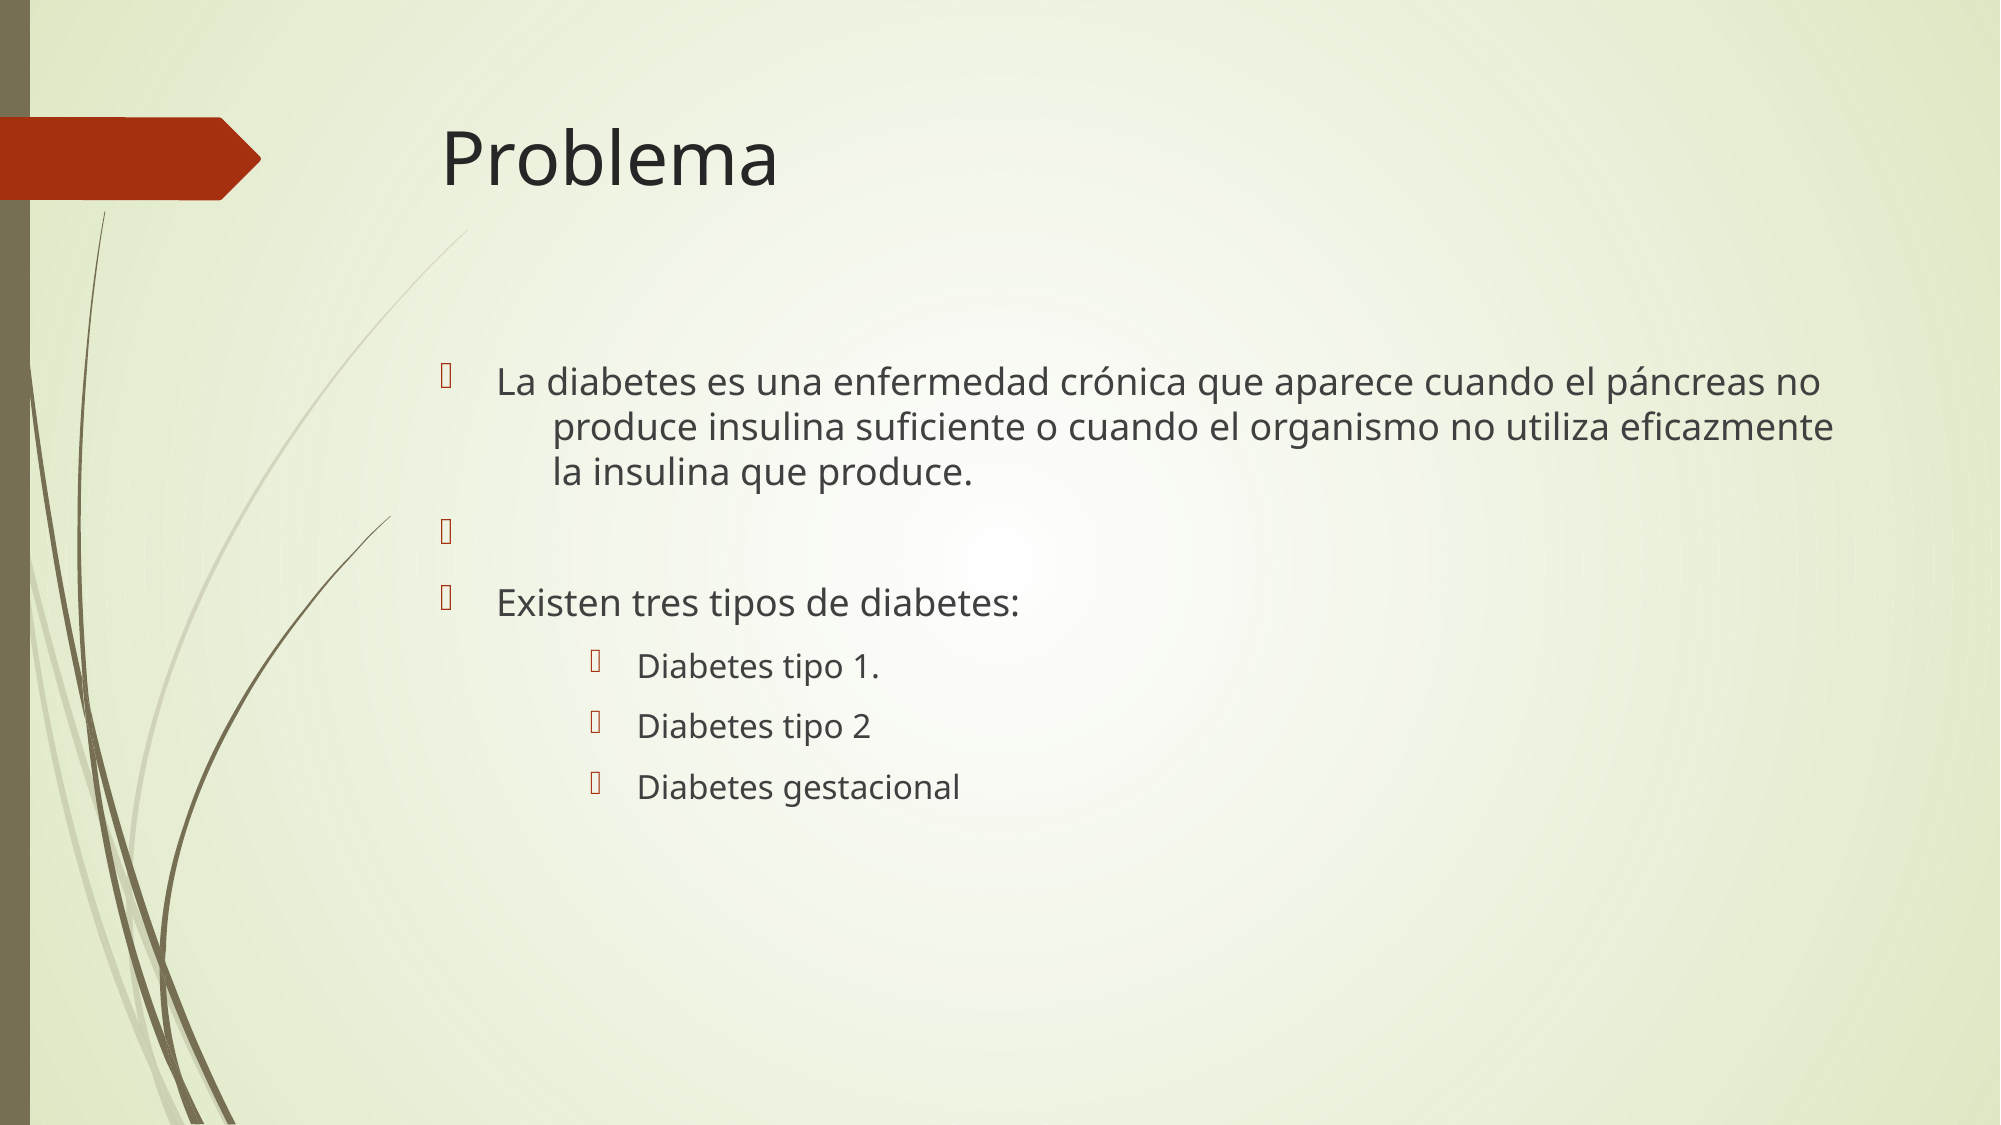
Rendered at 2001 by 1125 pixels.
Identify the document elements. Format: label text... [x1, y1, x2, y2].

list La diabetes es una enfermedad crónica que aparece cuando el páncreas no produce insulina suficiente o cuando el organismo no utiliza eficazmente la insulina que produce. Existen tres tipos de diabetes: Diabetes tipo 1. Diabetes tipo 2 Diabetes gestacional [424, 350, 1888, 970]
title Problema [425, 102, 1888, 313]
